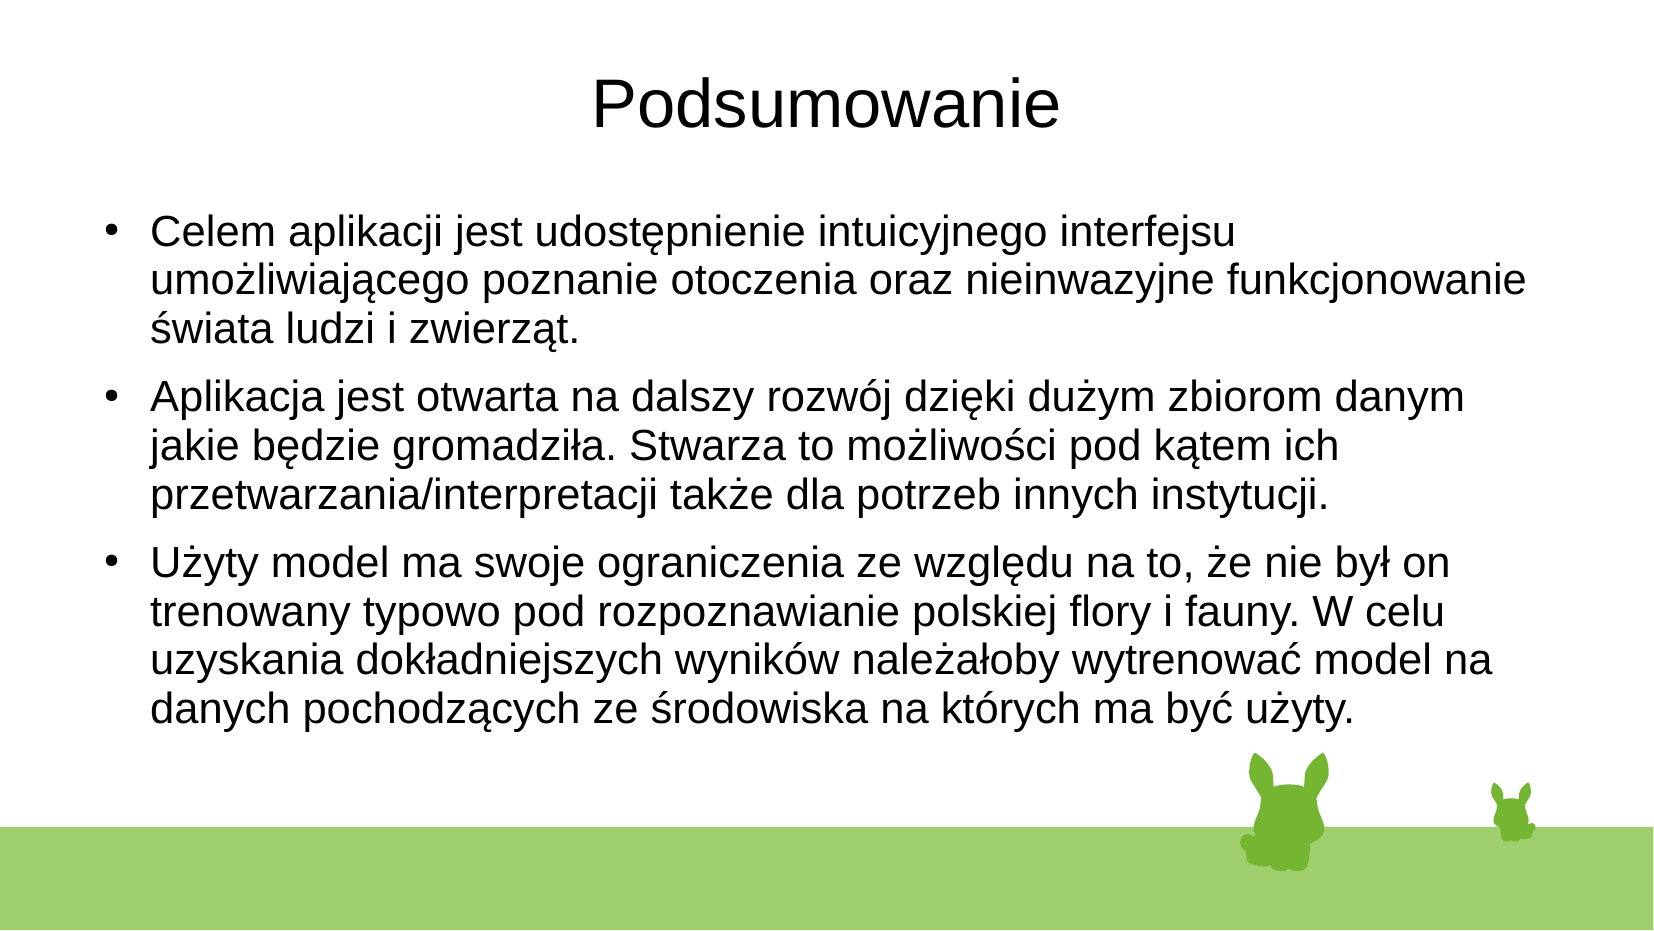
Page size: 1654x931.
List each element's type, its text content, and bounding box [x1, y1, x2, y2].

title Podsumowanie [88, 29, 1565, 178]
list Celem aplikacji jest udostępnienie intuicyjnego interfejsu umożliwiającego poznanie otoczenia oraz nieinwazyjne funkcjonowanie świata ludzi i zwierząt. Aplikacja jest otwarta na dalszy rozwój dzięki dużym zbiorom danym jakie będzie gromadziła. Stwarza to możliwości pod kątem ich przetwarzania/interpretacji także dla potrzeb innych instytucji. Użyty model ma swoje ograniczenia ze względu na to, że nie był on trenowany typowo pod rozpoznawianie polskiej flory i fauny. W celu uzyskania dokładniejszych wyników należałoby wytrenować model na danych pochodzących ze środowiska na których ma być użyty. [88, 206, 1565, 739]
